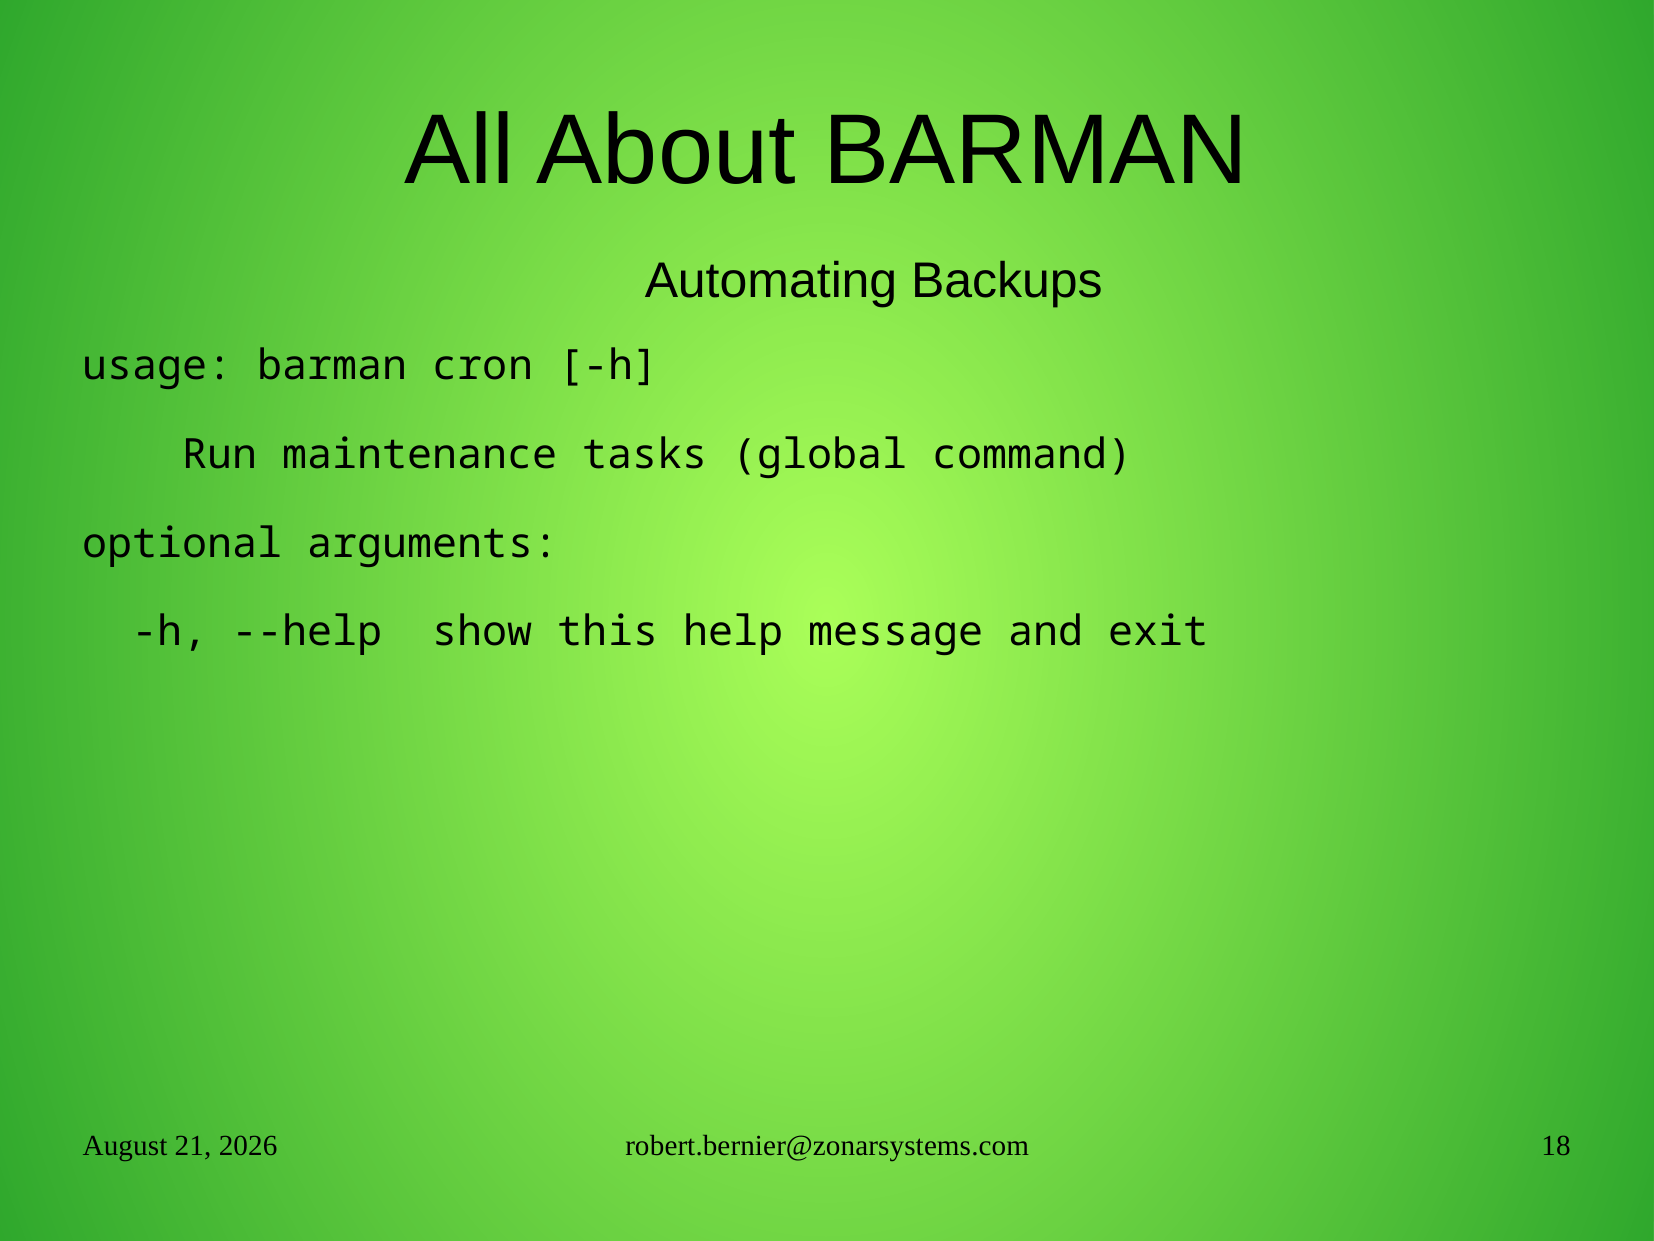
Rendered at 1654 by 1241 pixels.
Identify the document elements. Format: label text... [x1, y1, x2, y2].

list usage: barman cron [-h] Run maintenance tasks (global command) optional arguments: -h, --help show this help message and exit [82, 334, 1571, 1054]
title Automating Backups [413, 236, 1335, 325]
title All About BARMAN [82, 47, 1571, 252]
